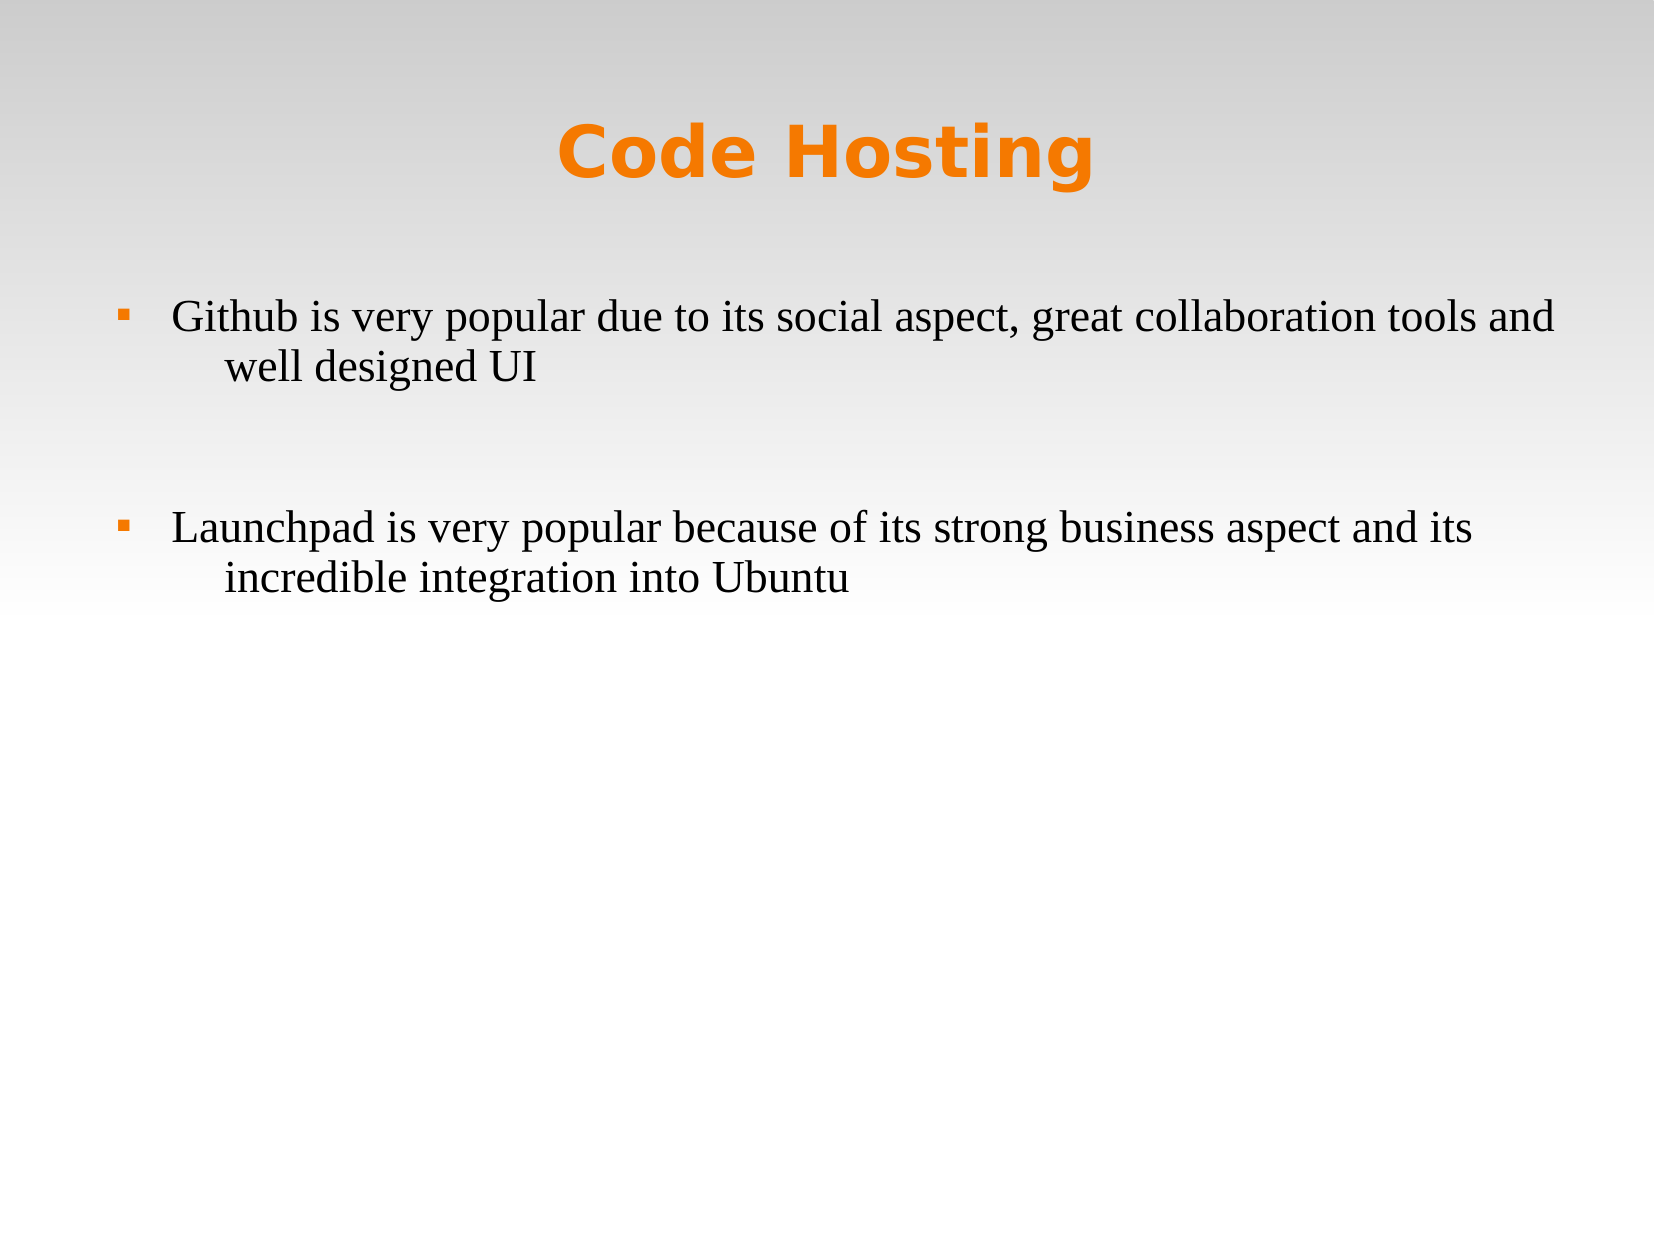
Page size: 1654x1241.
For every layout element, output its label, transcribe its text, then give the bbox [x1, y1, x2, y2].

title Code Hosting [82, 49, 1571, 257]
list Github is very popular due to its social aspect, great collaboration tools and well designed UI Launchpad is very popular because of its strong business aspect and its incredible integration into Ubuntu [82, 290, 1571, 1109]
